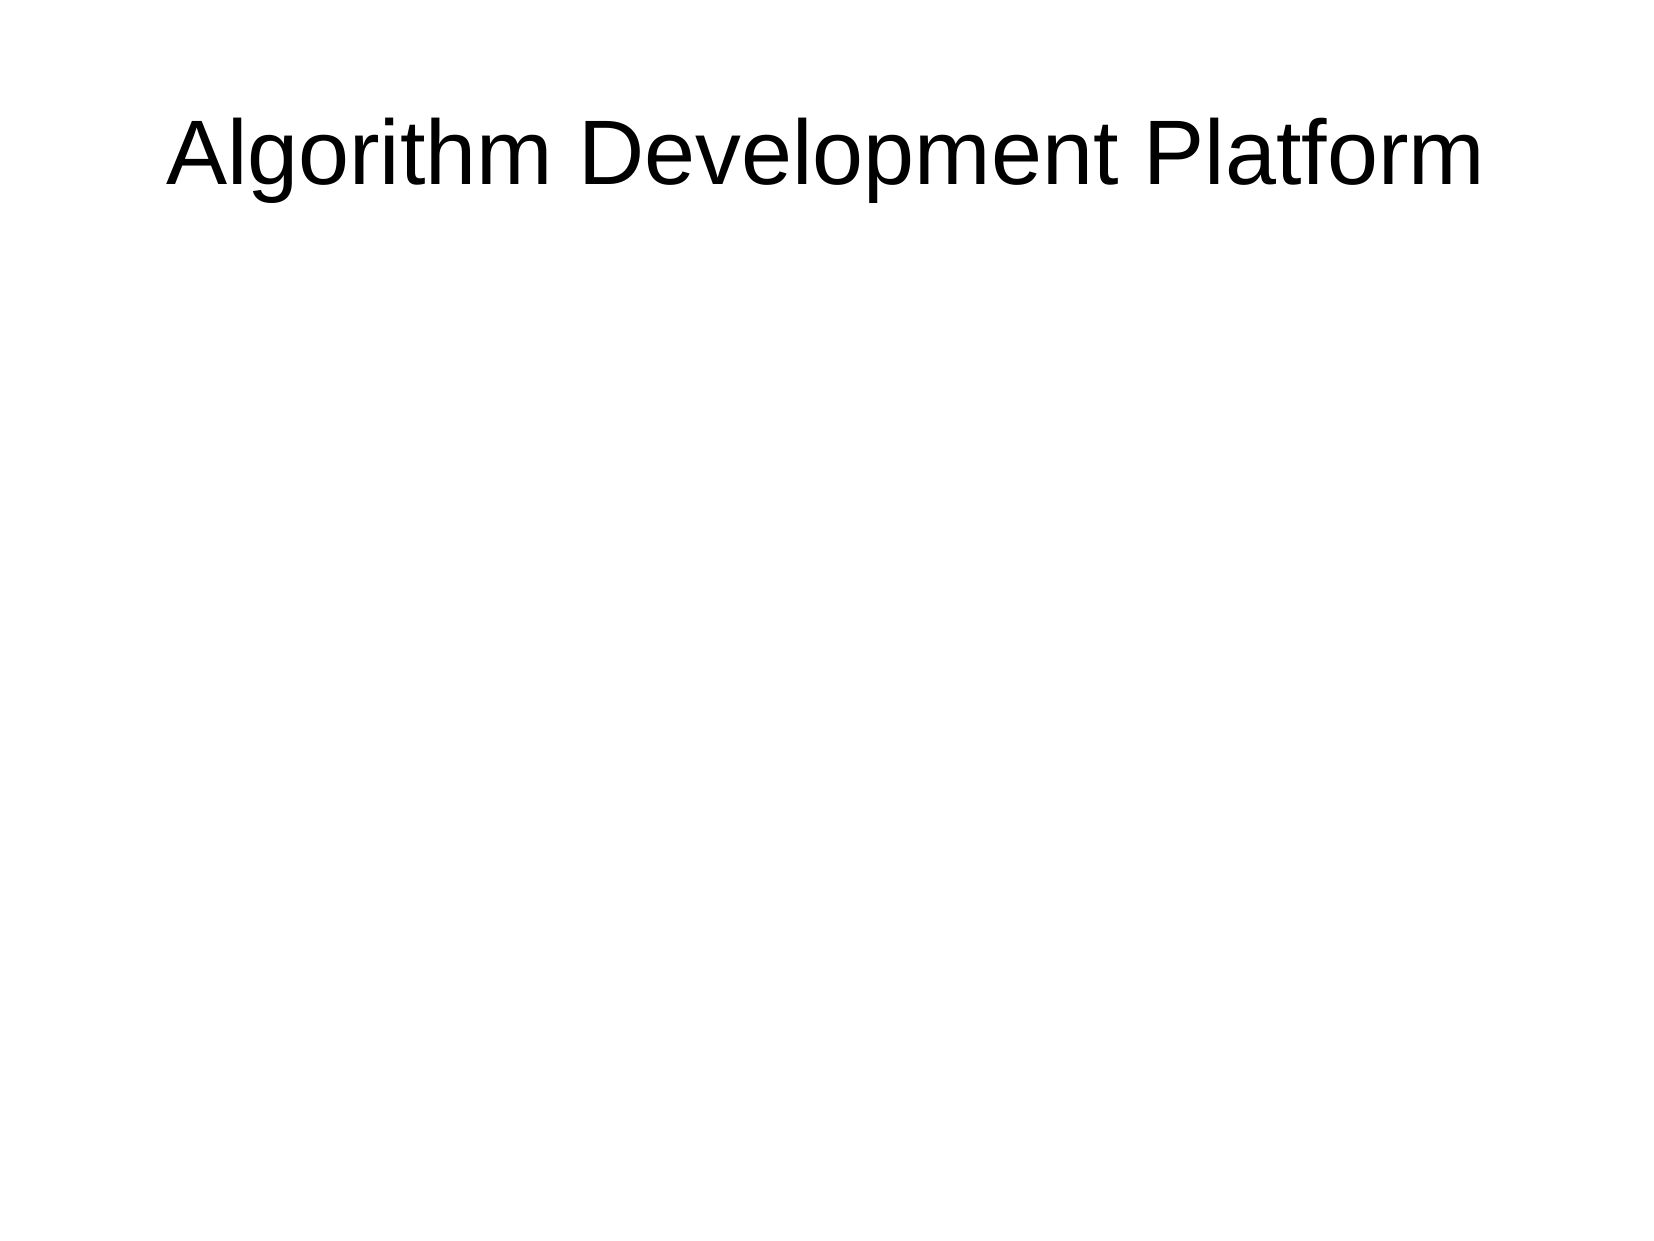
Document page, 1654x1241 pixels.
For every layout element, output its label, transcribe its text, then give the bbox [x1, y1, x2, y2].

title Algorithm Development Platform [82, 49, 1571, 257]
